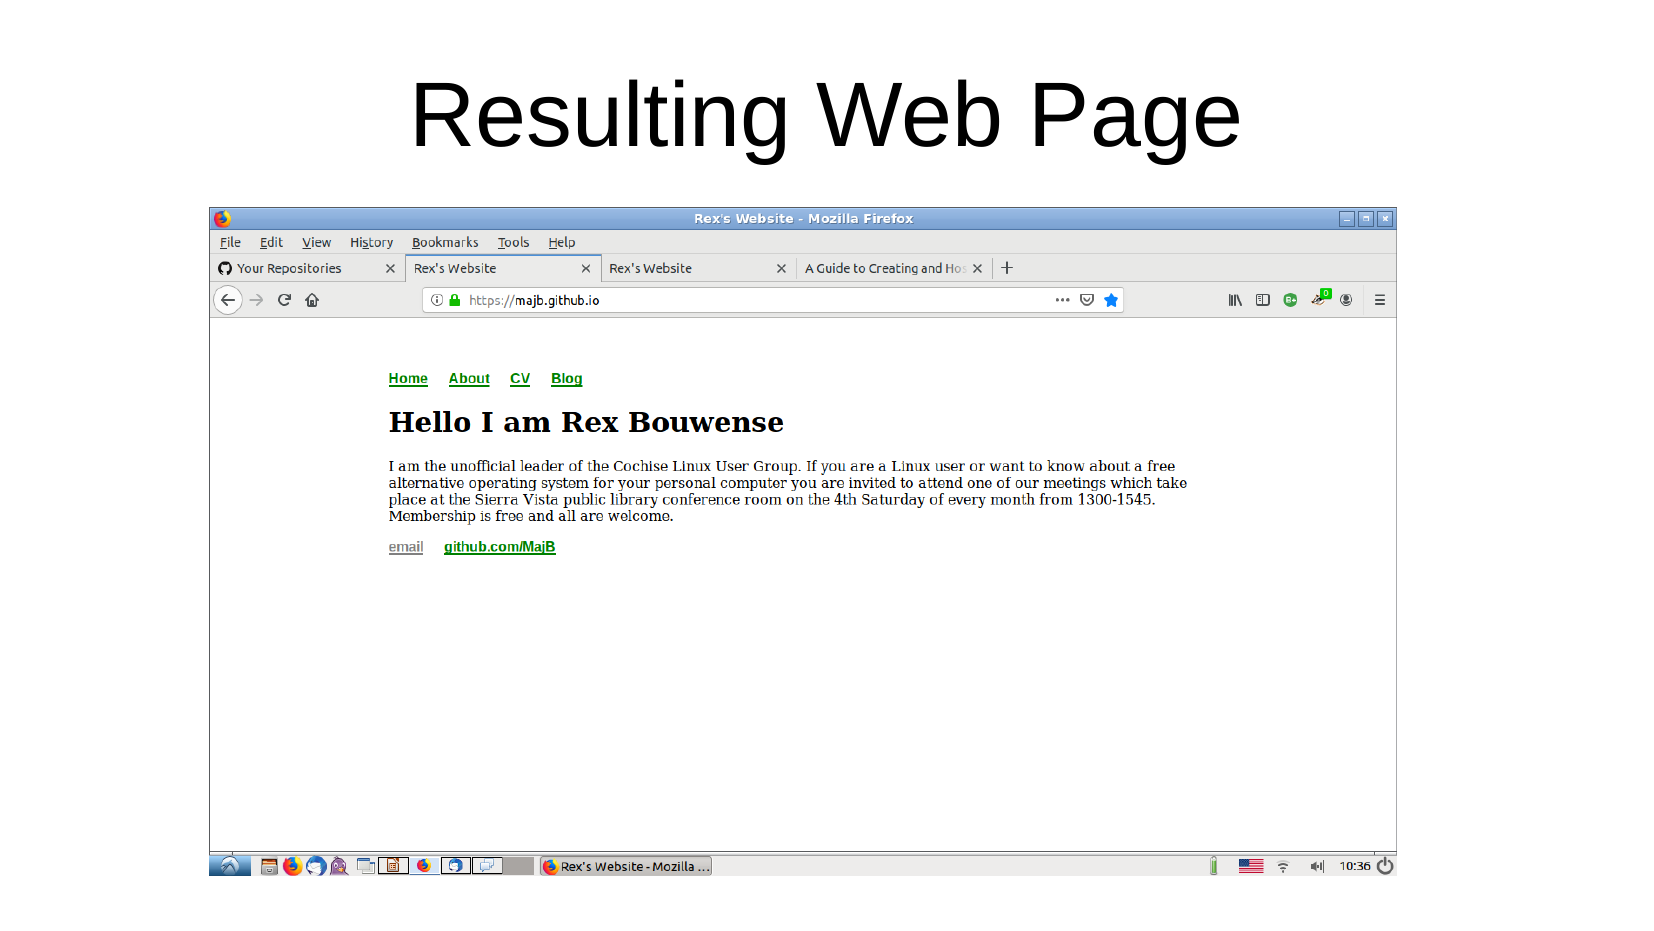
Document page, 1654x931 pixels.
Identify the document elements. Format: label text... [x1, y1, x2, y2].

picture [209, 207, 1397, 876]
title Resulting Web Page [82, 37, 1571, 193]
